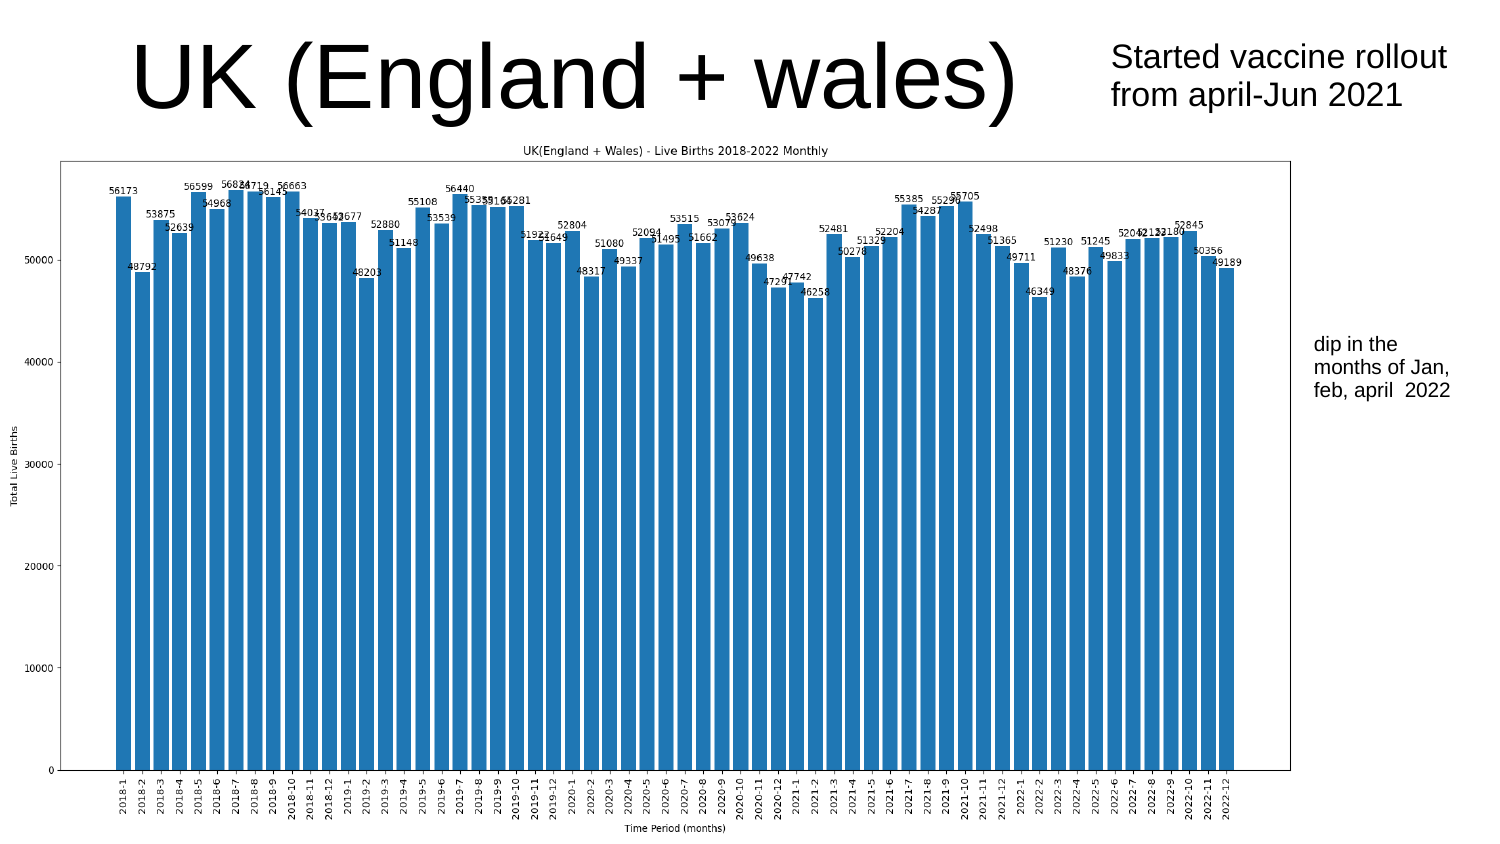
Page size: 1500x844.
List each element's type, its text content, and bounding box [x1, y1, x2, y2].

picture [0, 135, 1300, 844]
title UK (England + wales) [59, 6, 1093, 135]
text_box dip in the months of Jan, feb, april 2022 [1299, 324, 1477, 502]
text_box Started vaccine rollout from april-Jun 2021 [1096, 30, 1477, 158]
